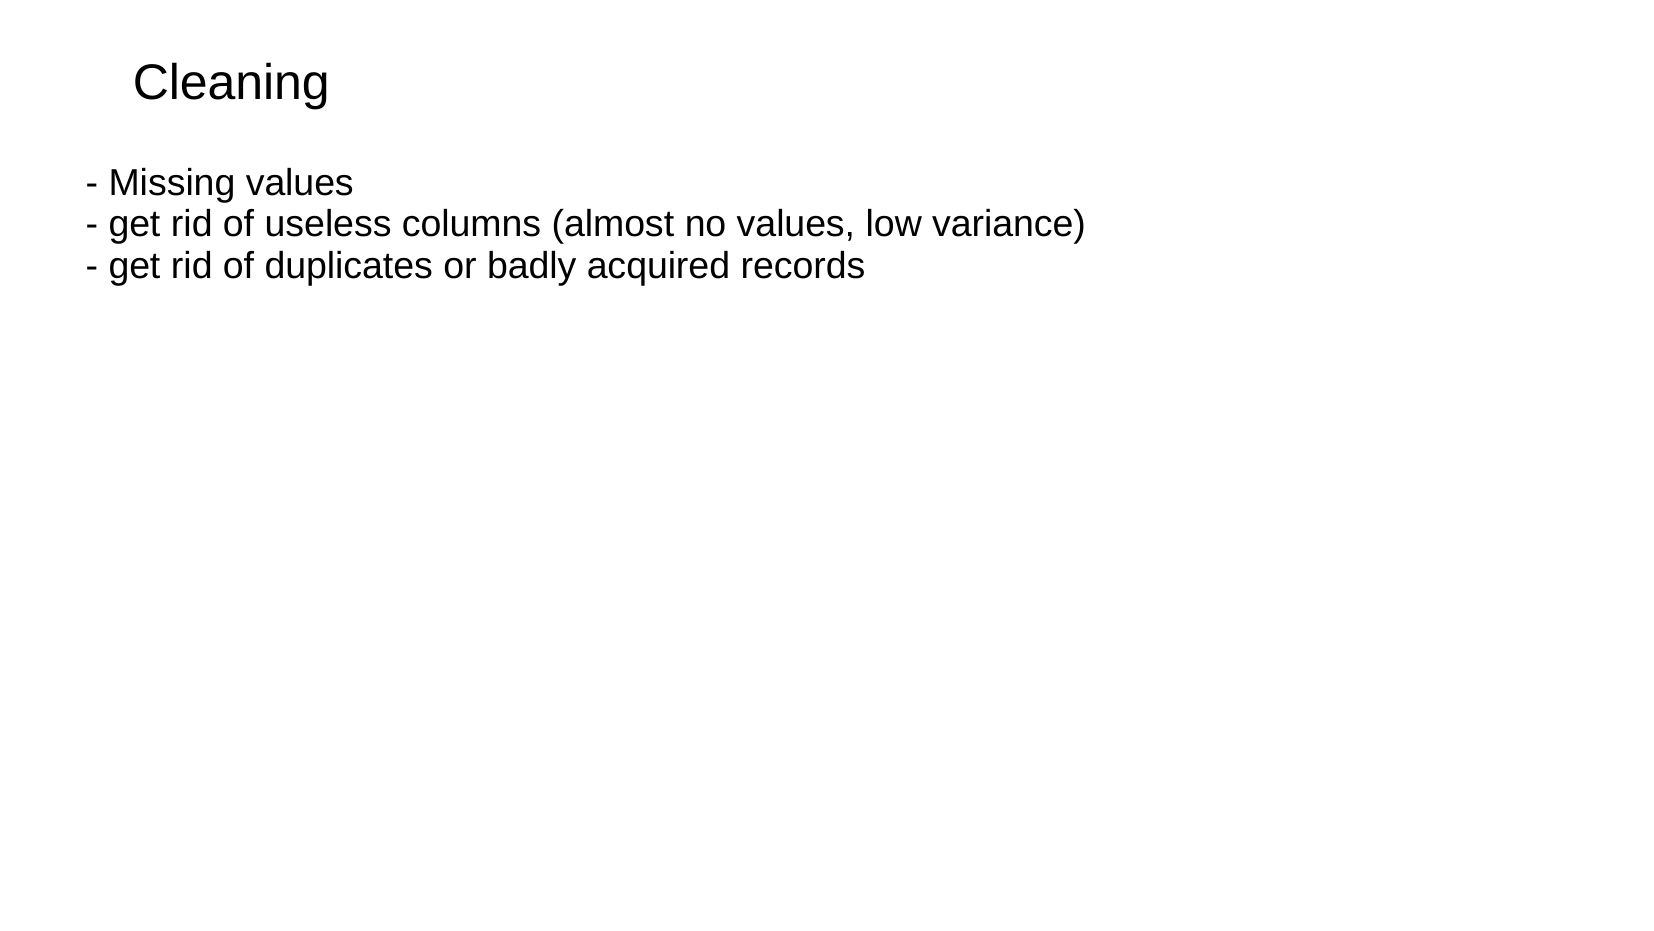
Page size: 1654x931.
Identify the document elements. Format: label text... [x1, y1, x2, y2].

text_box Cleaning [118, 47, 815, 153]
text_box - Missing values - get rid of useless columns (almost no values, low variance) - get rid of duplicates or badly acquired records [70, 153, 1359, 544]
